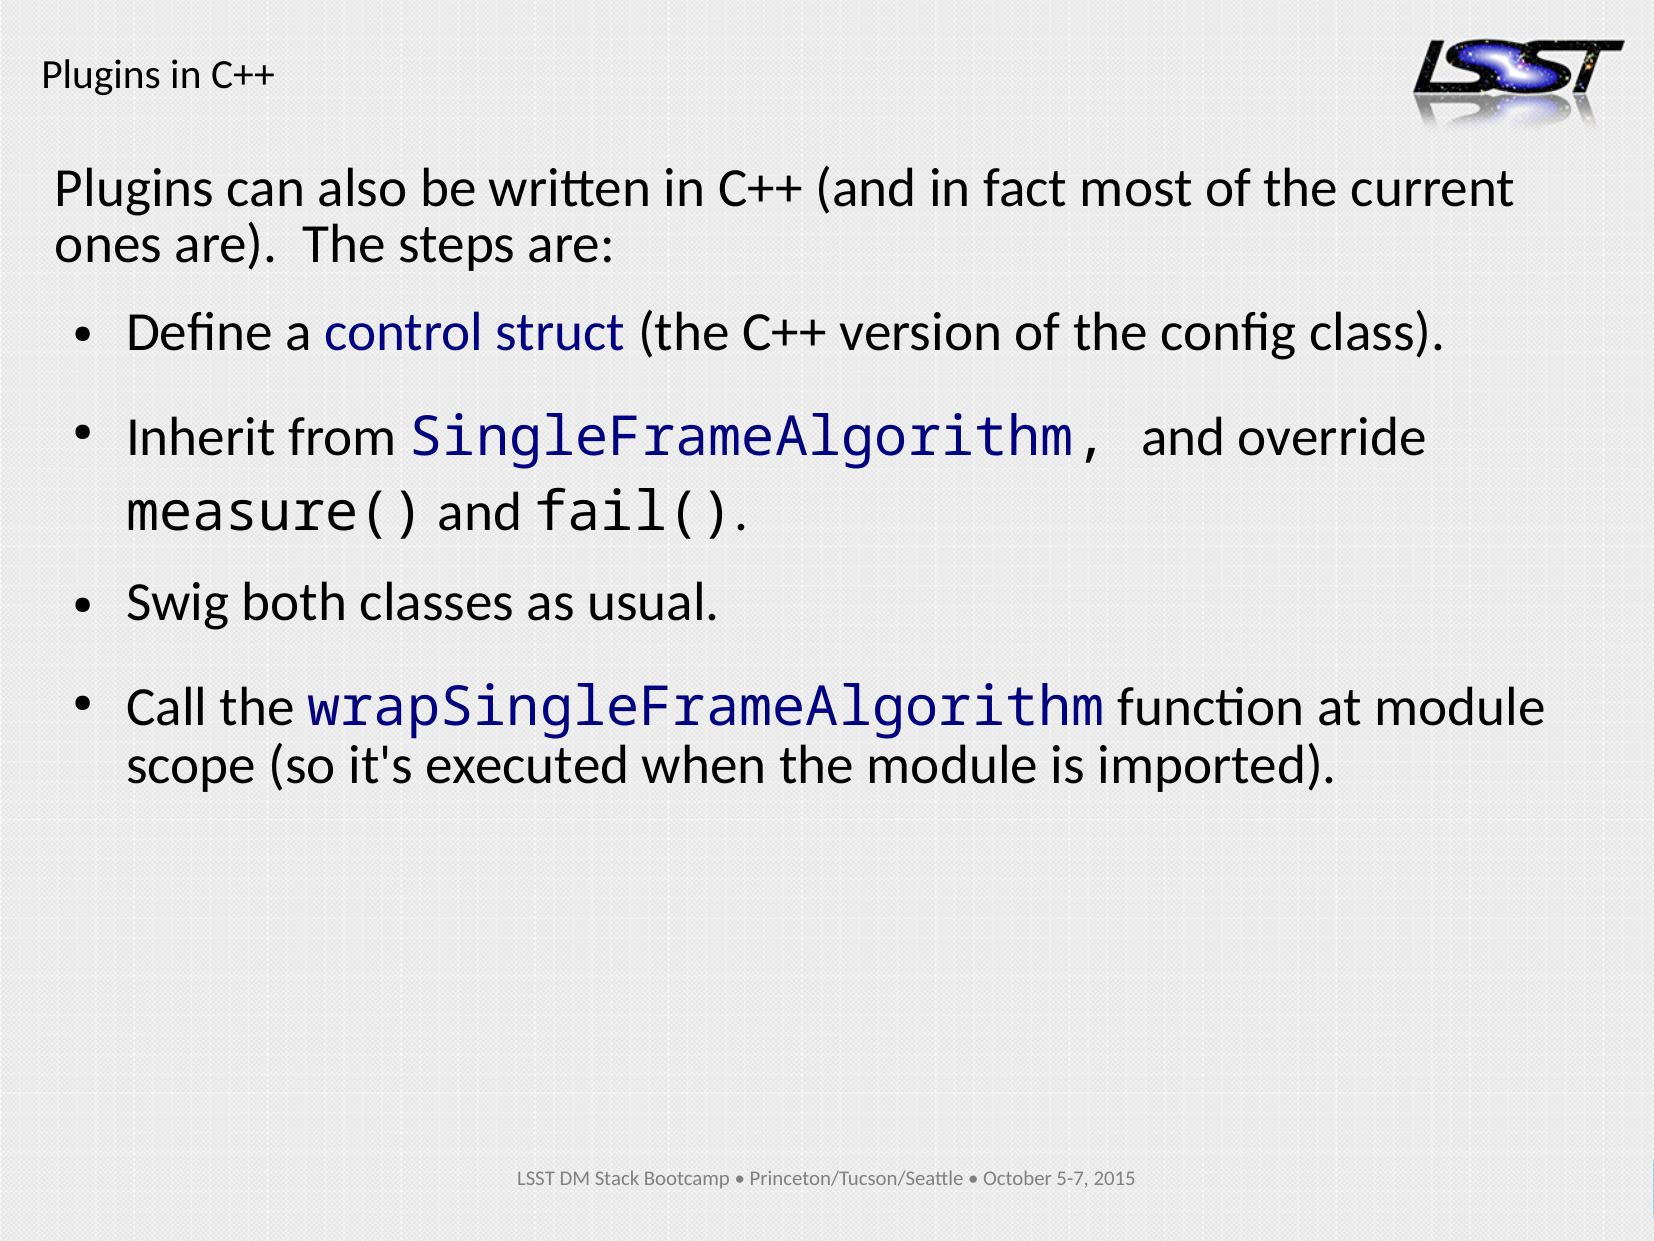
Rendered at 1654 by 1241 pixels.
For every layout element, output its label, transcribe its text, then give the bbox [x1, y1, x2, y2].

list Plugins can also be written in C++ (and in fact most of the current ones are). The steps are: Define a control struct (the C++ version of the config class). Inherit from SingleFrameAlgorithm, and override measure() and fail(). Swig both classes as usual. Call the wrapSingleFrameAlgorithm function at module scope (so it's executed when the module is imported). [55, 165, 1599, 1103]
picture [0, 0, 1654, 1241]
title Plugins in C++ [41, 27, 1161, 129]
